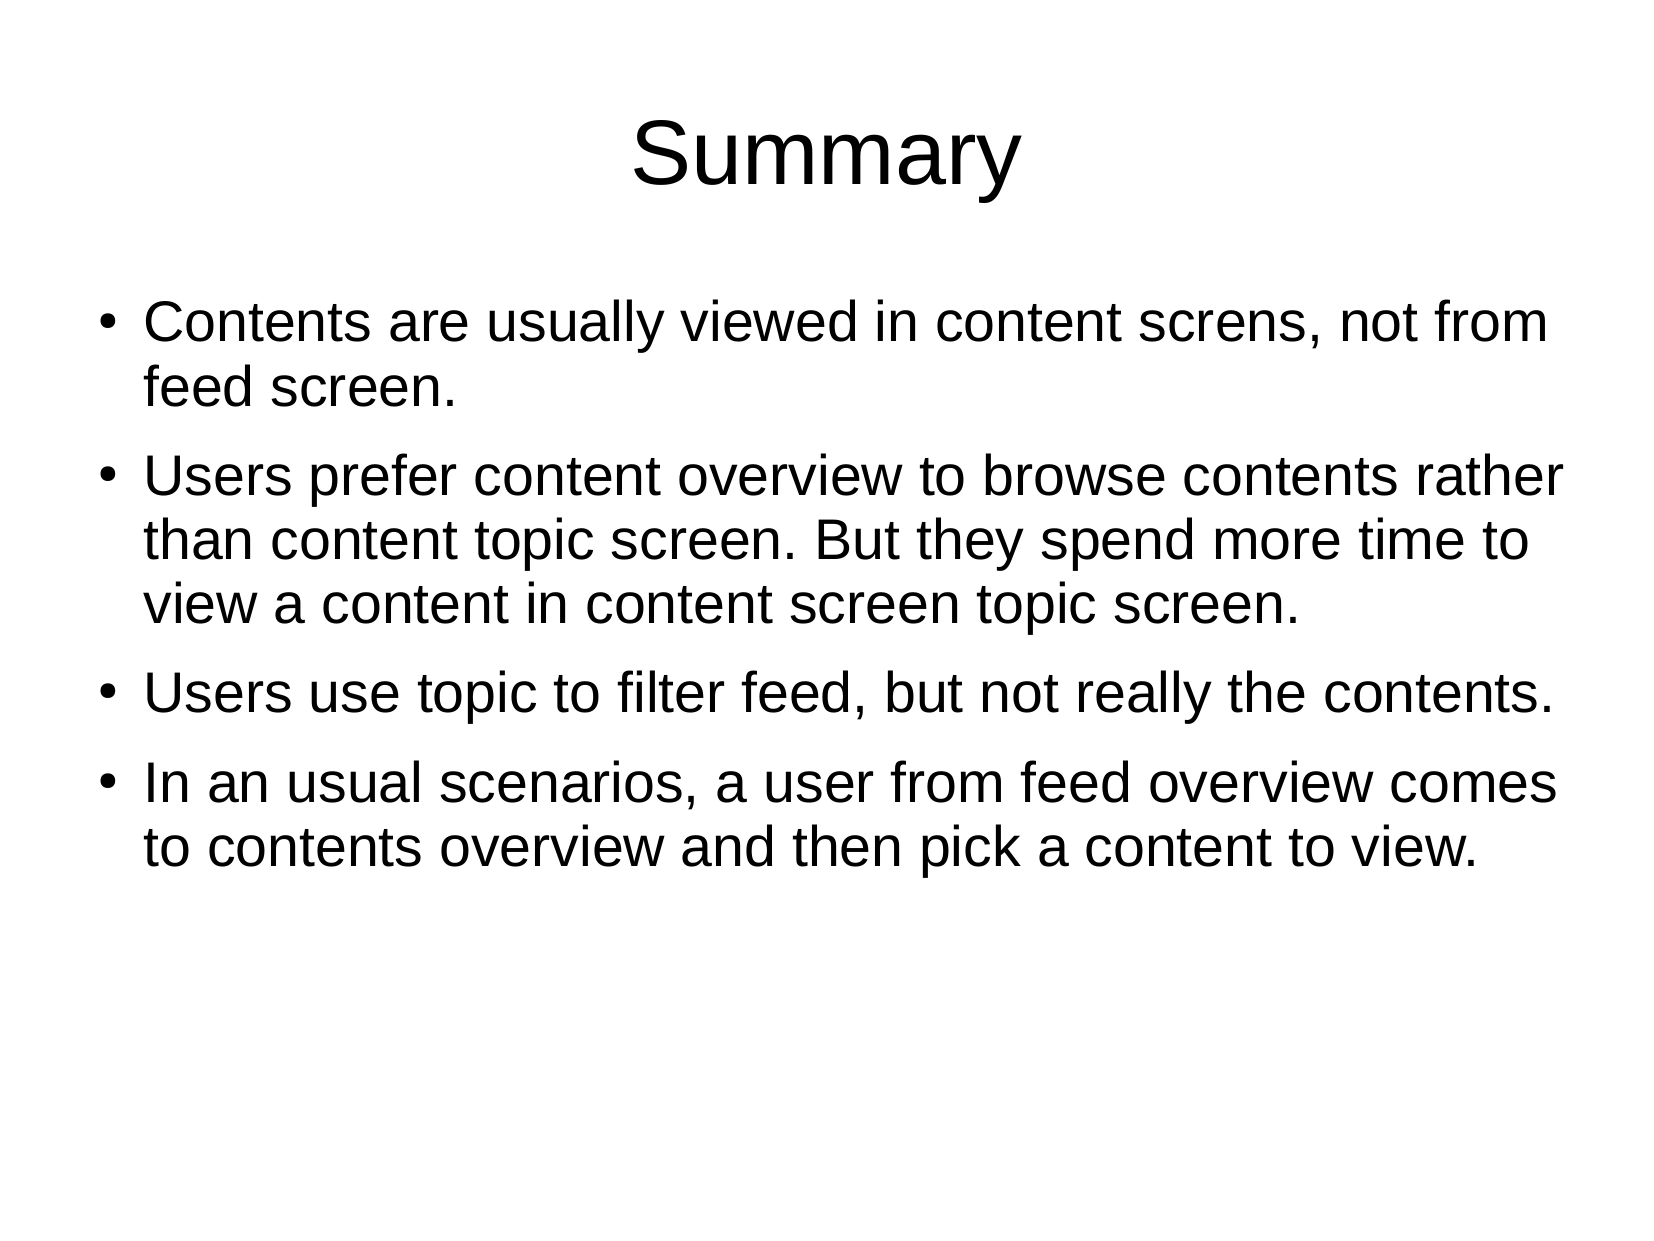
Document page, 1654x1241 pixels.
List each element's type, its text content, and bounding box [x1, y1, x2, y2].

title Summary [82, 49, 1571, 257]
list Contents are usually viewed in content screns, not from feed screen. Users prefer content overview to browse contents rather than content topic screen. But they spend more time to view a content in content screen topic screen. Users use topic to filter feed, but not really the contents. In an usual scenarios, a user from feed overview comes to contents overview and then pick a content to view. [82, 290, 1571, 1010]
